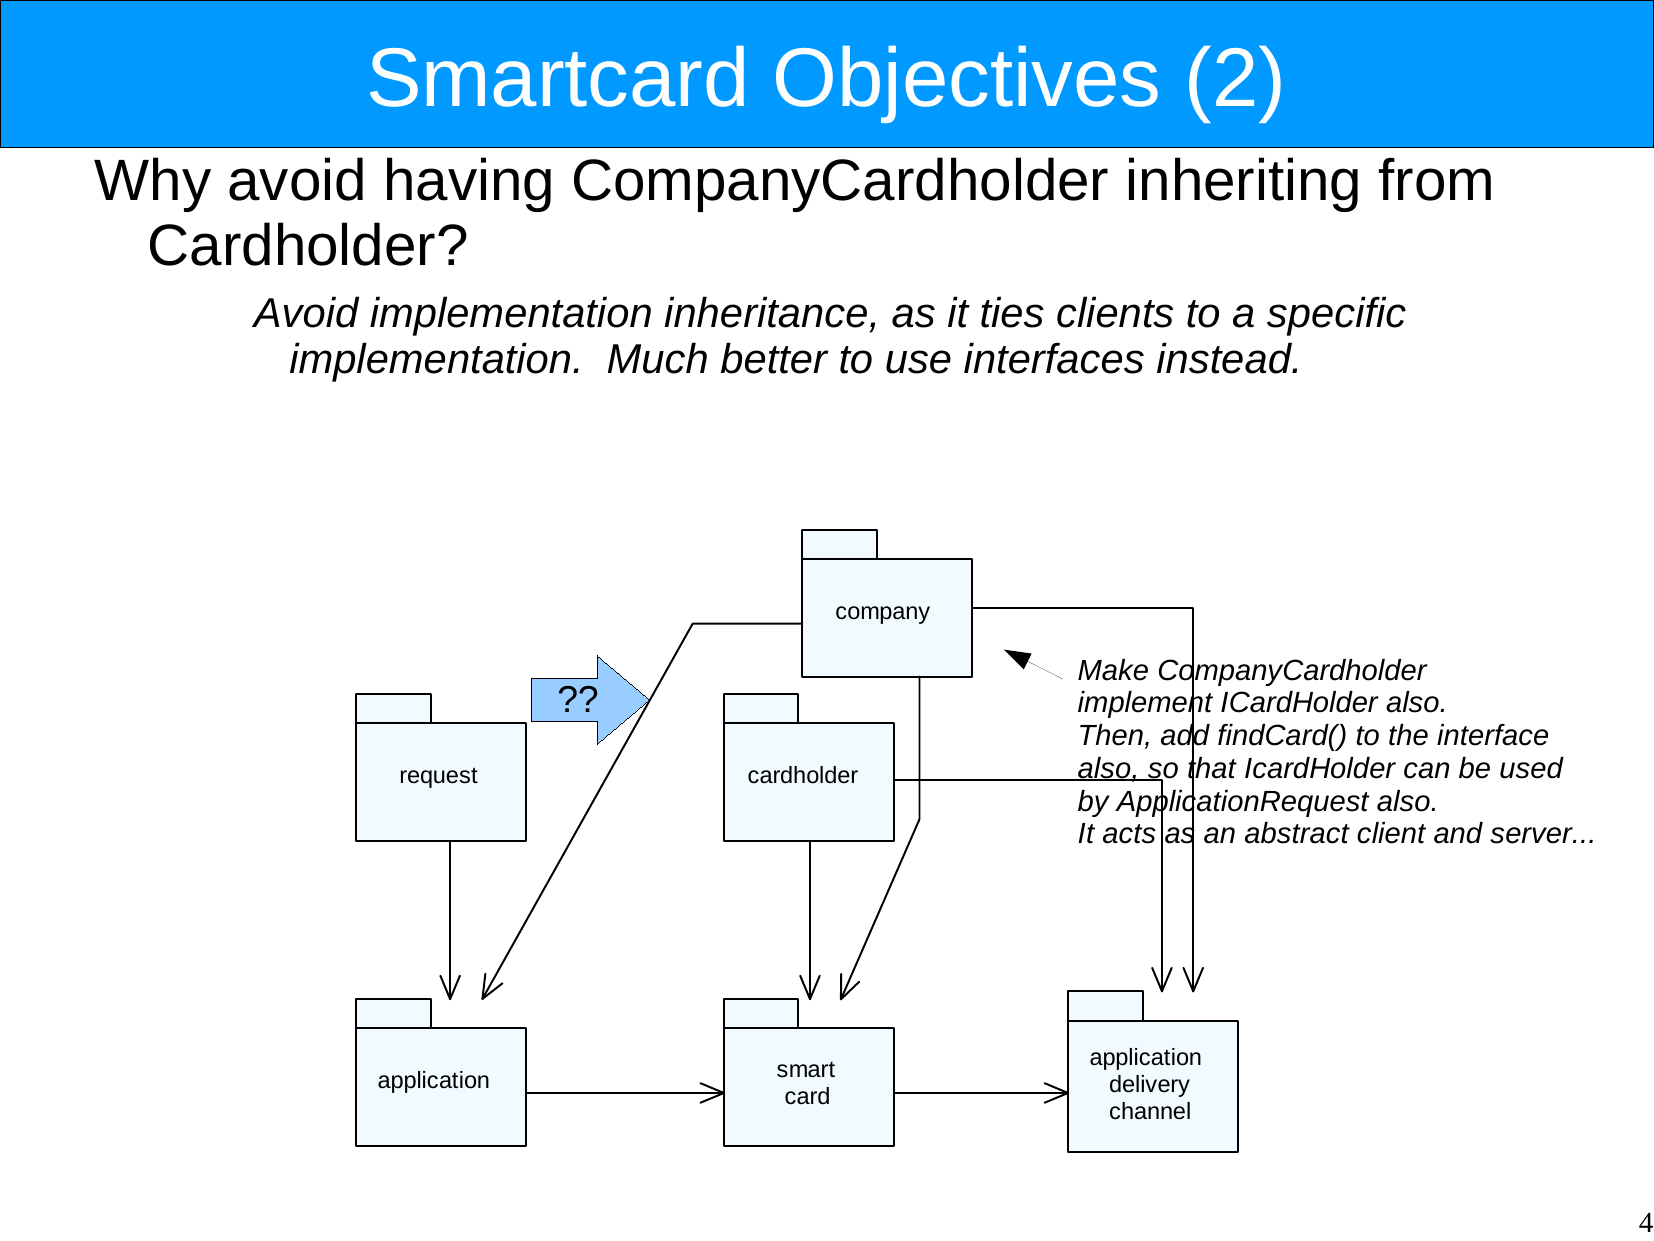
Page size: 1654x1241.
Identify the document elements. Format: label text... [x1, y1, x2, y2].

picture [354, 527, 1241, 1154]
title Smartcard Objectives (2) [82, 21, 1571, 135]
text_box Make CompanyCardholder implement ICardHolder also. Then, add findCard() to the interface also, so that IcardHolder can be used by ApplicationRequest also. It acts as an abstract client and server... [1062, 646, 1613, 858]
list Why avoid having CompanyCardholder inheriting from Cardholder? Avoid implementation inheritance, as it ties clients to a specific implementation. Much better to use interfaces instead. [76, 147, 1565, 1241]
